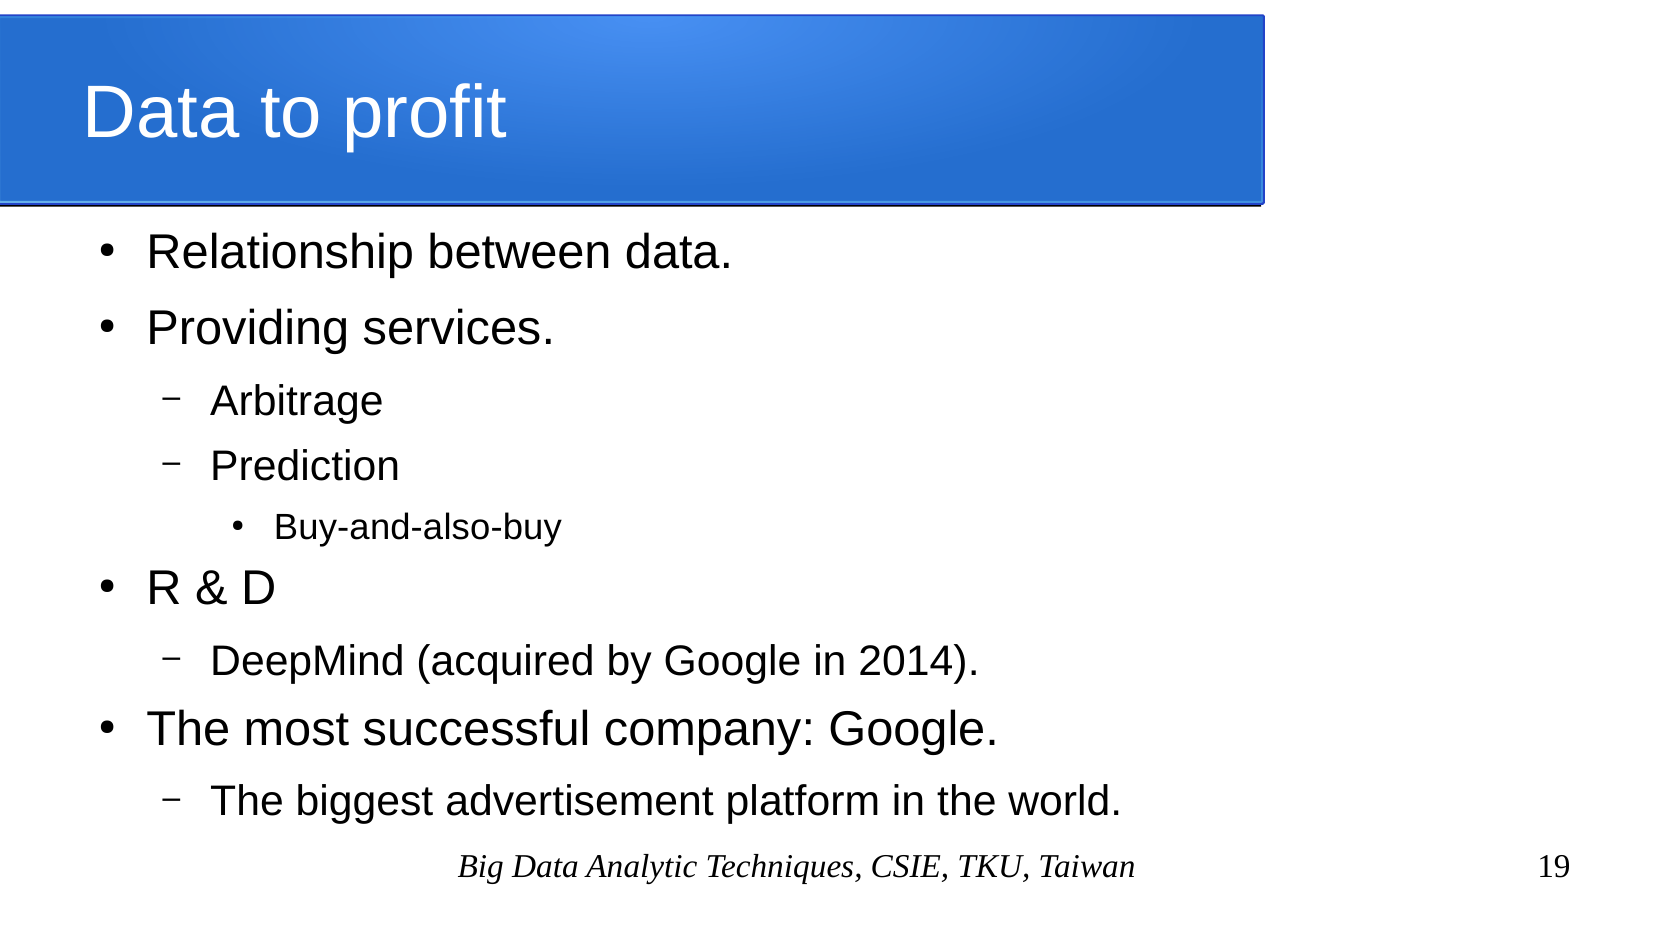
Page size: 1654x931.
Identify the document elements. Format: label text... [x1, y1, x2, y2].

title Data to profit [82, 35, 1235, 189]
list Relationship between data. Providing services. Arbitrage Prediction Buy-and-also-buy R & D DeepMind (acquired by Google in 2014). The most successful company: Google. The biggest advertisement platform in the world. [82, 224, 1571, 827]
